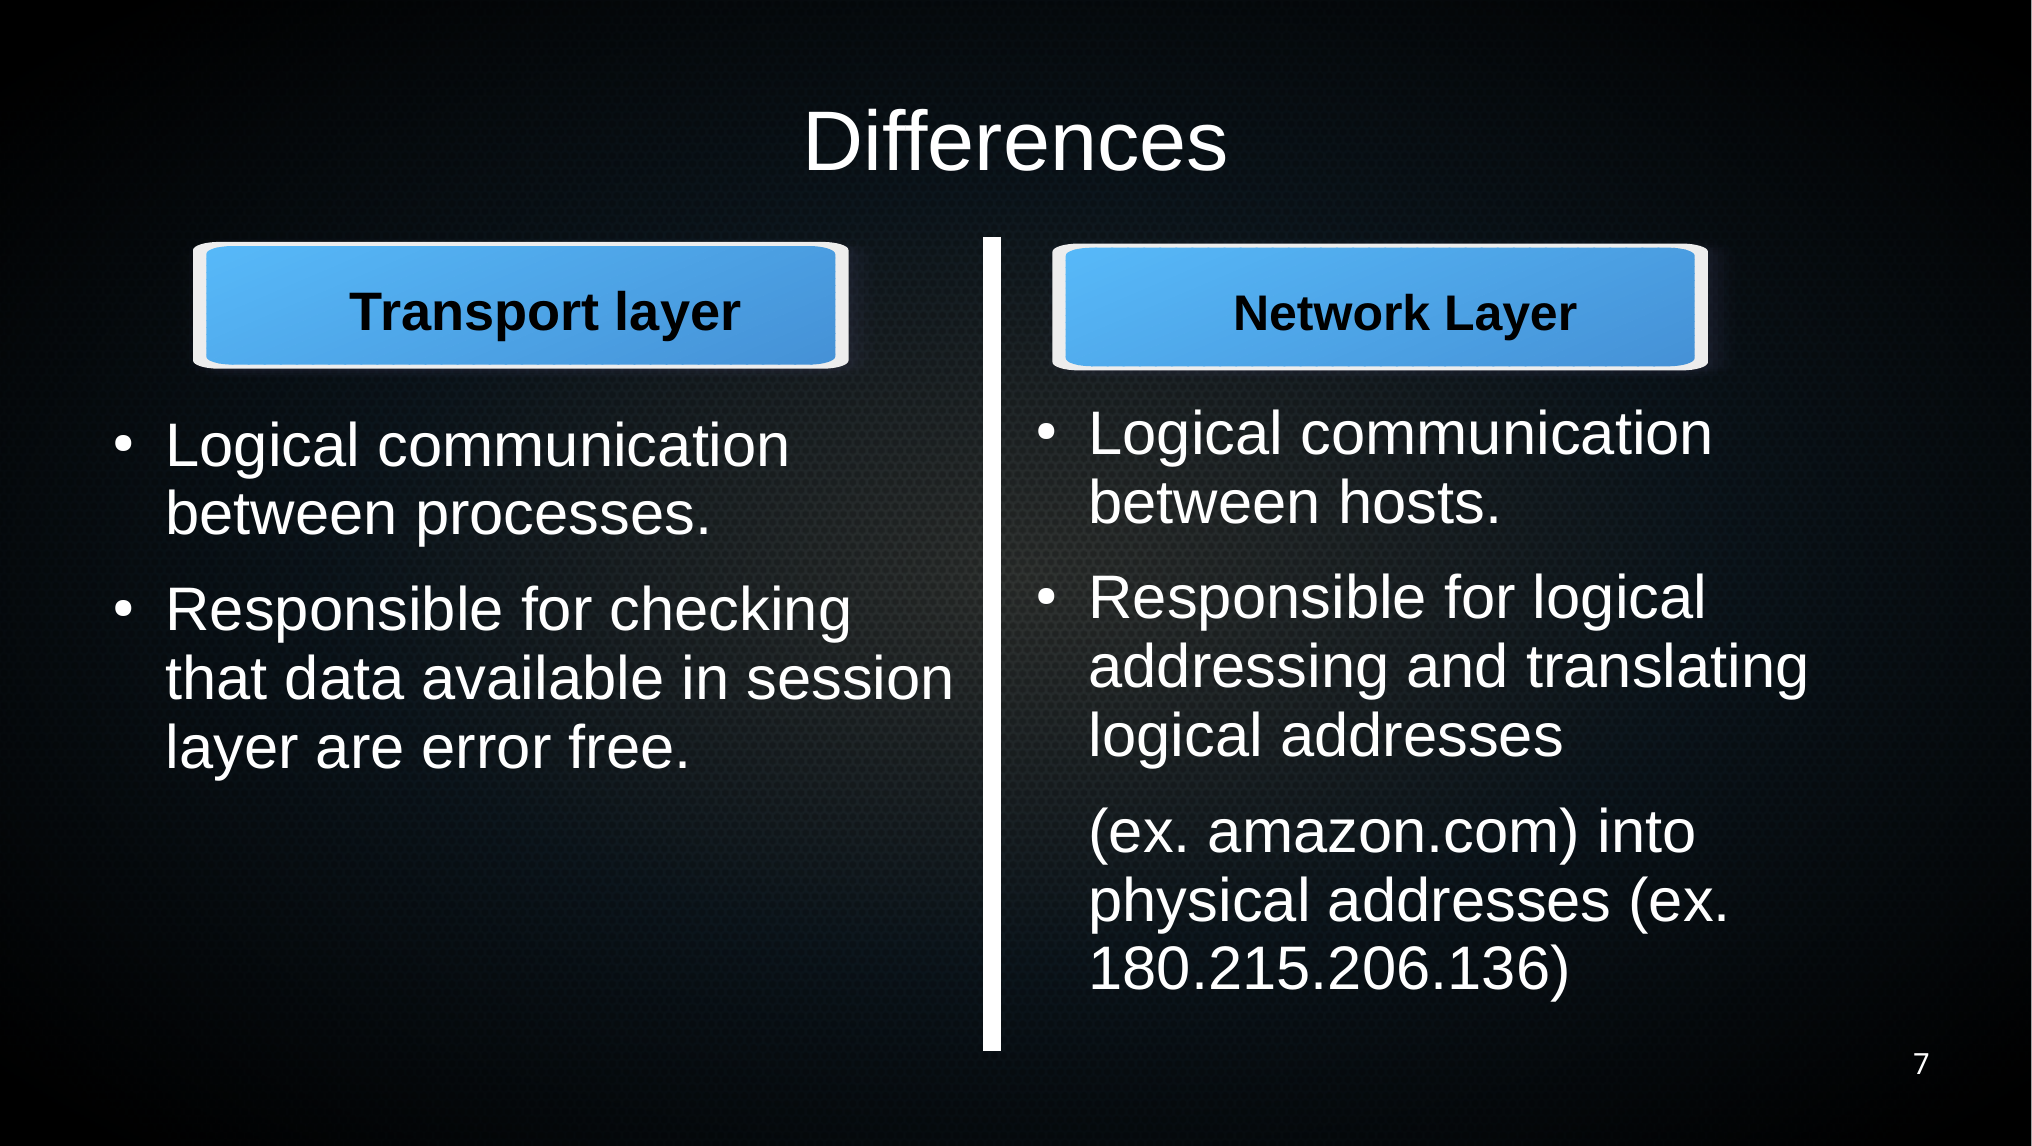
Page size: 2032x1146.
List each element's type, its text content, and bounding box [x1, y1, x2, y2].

list Logical communication between hosts. Responsible for logical addressing and translating logical addresses (ex. amazon.com) into physical addresses (ex. 180.215.206.136) [1017, 398, 1891, 1063]
title Differences [101, 45, 1930, 237]
picture [0, 0, 2032, 1146]
list Logical communication between processes. Responsible for checking that data available in session layer are error free. [94, 410, 967, 1075]
